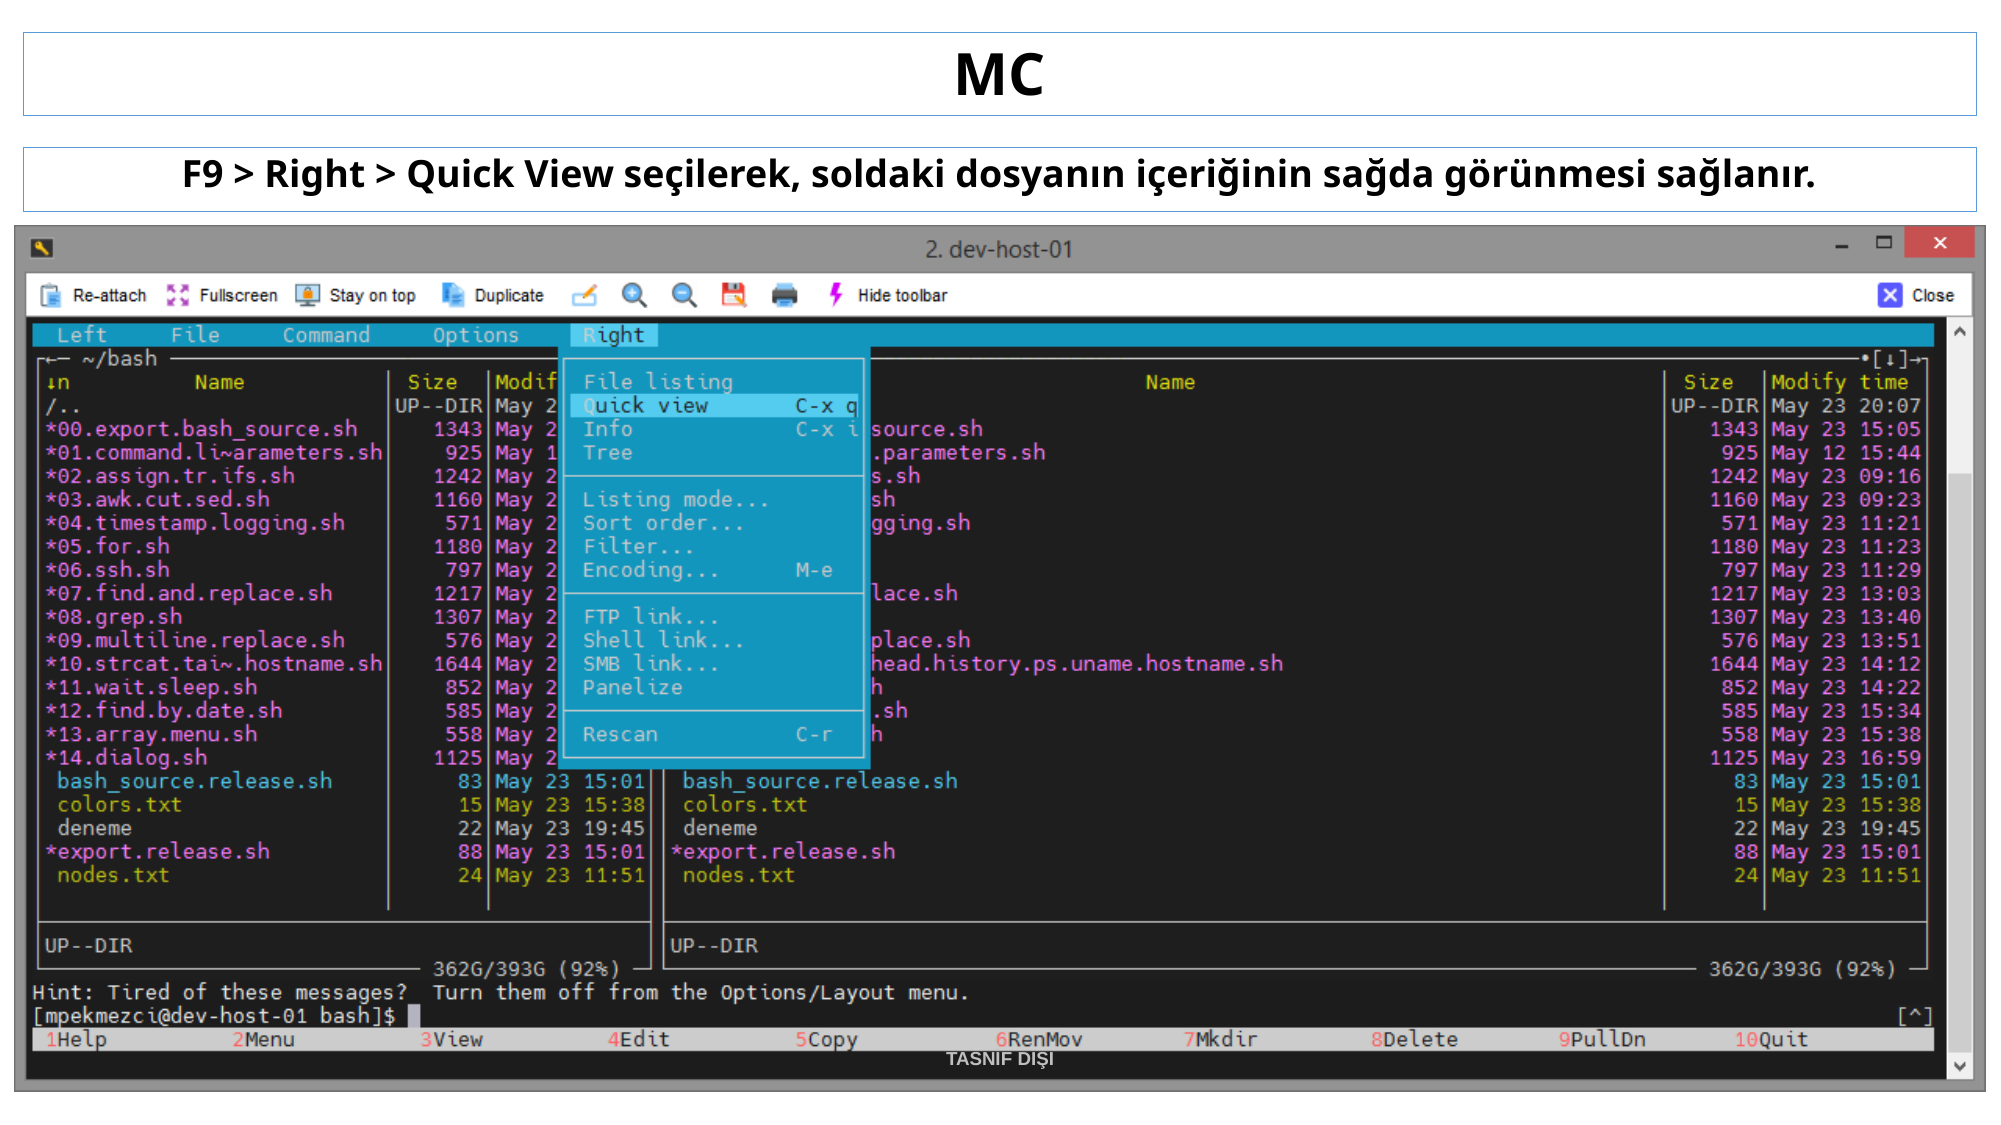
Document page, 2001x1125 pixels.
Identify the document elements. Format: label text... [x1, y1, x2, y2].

footer TASNİF DIŞI [0, 1042, 2000, 1103]
title MC [23, 32, 1977, 116]
picture [14, 225, 1986, 1042]
text_box F9 > Right > Quick View seçilerek, soldaki dosyanın içeriğinin sağda görünmesi sağlanır. [23, 147, 1977, 212]
